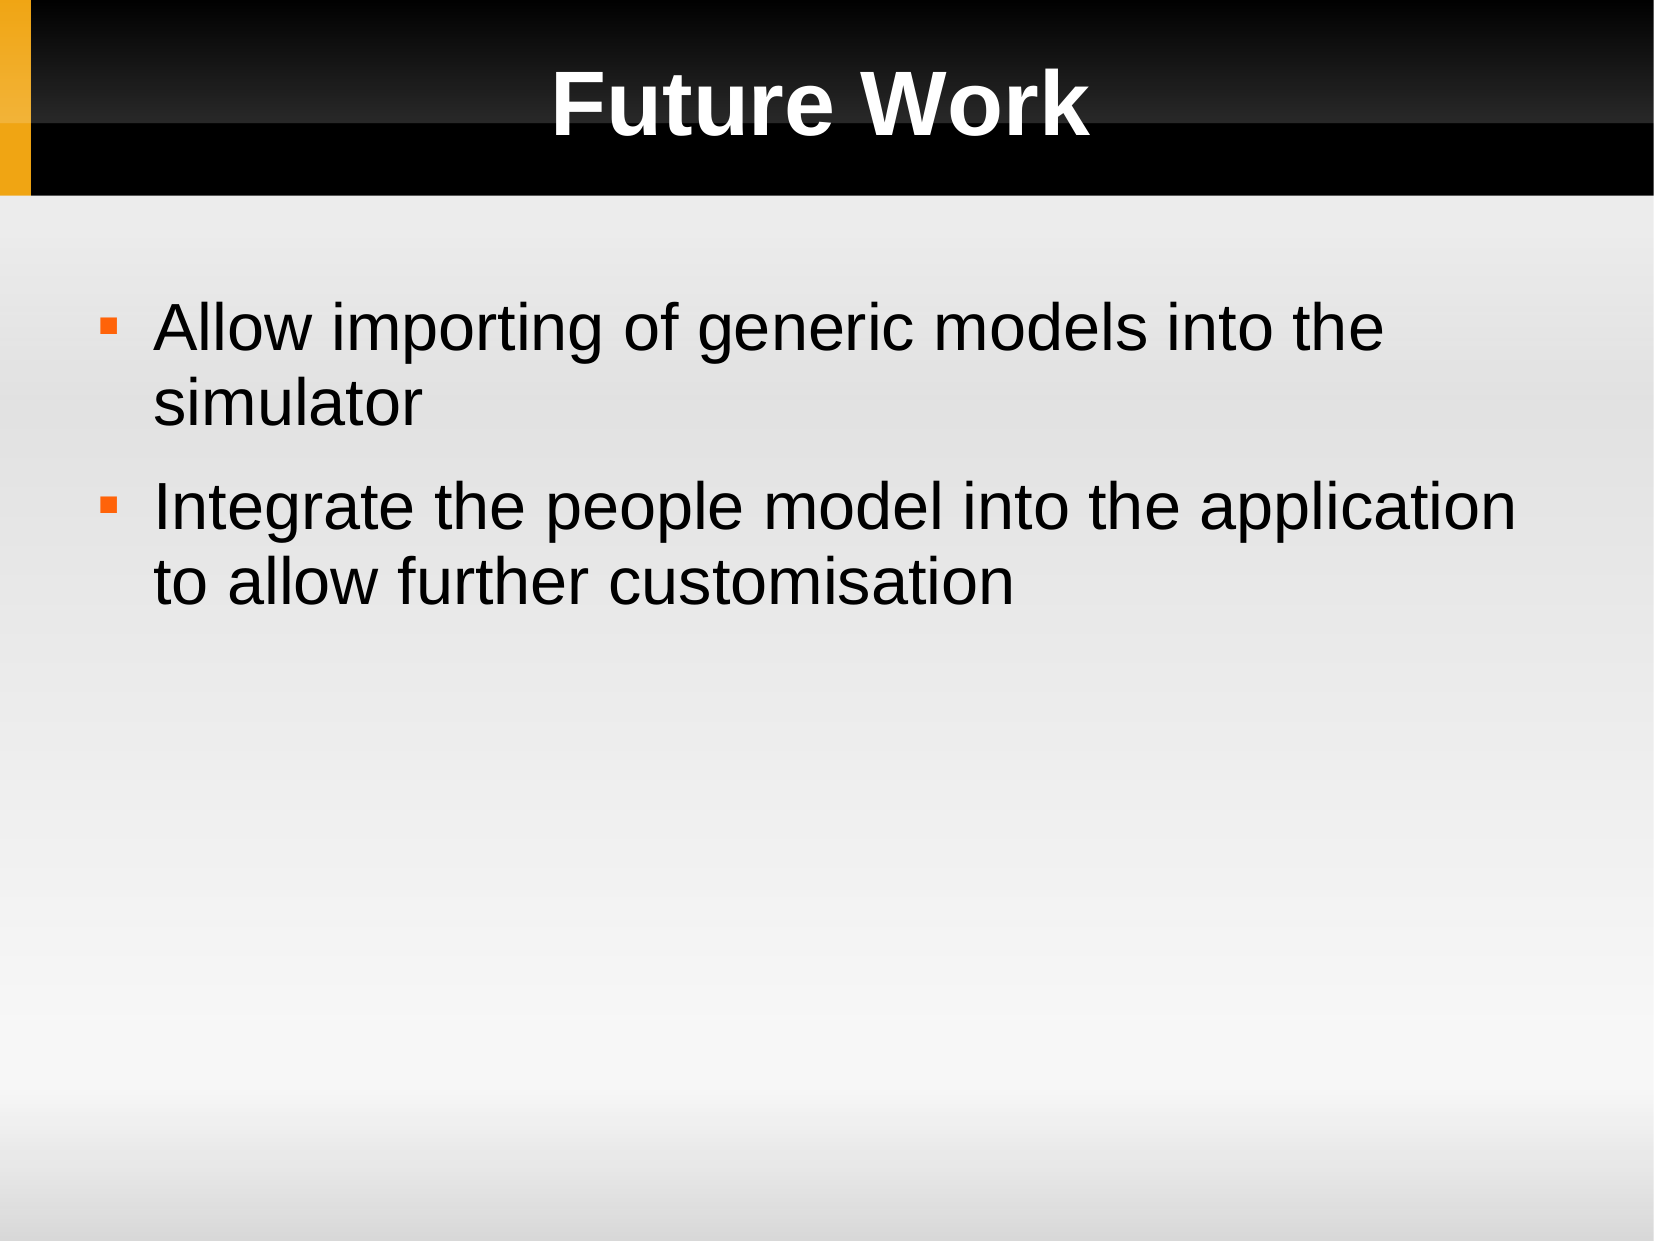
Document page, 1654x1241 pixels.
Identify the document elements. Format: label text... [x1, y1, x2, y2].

picture [0, 0, 1654, 1241]
list Allow importing of generic models into the simulator Integrate the people model into the application to allow further customisation [82, 290, 1571, 1109]
title Future Work [76, 0, 1565, 208]
